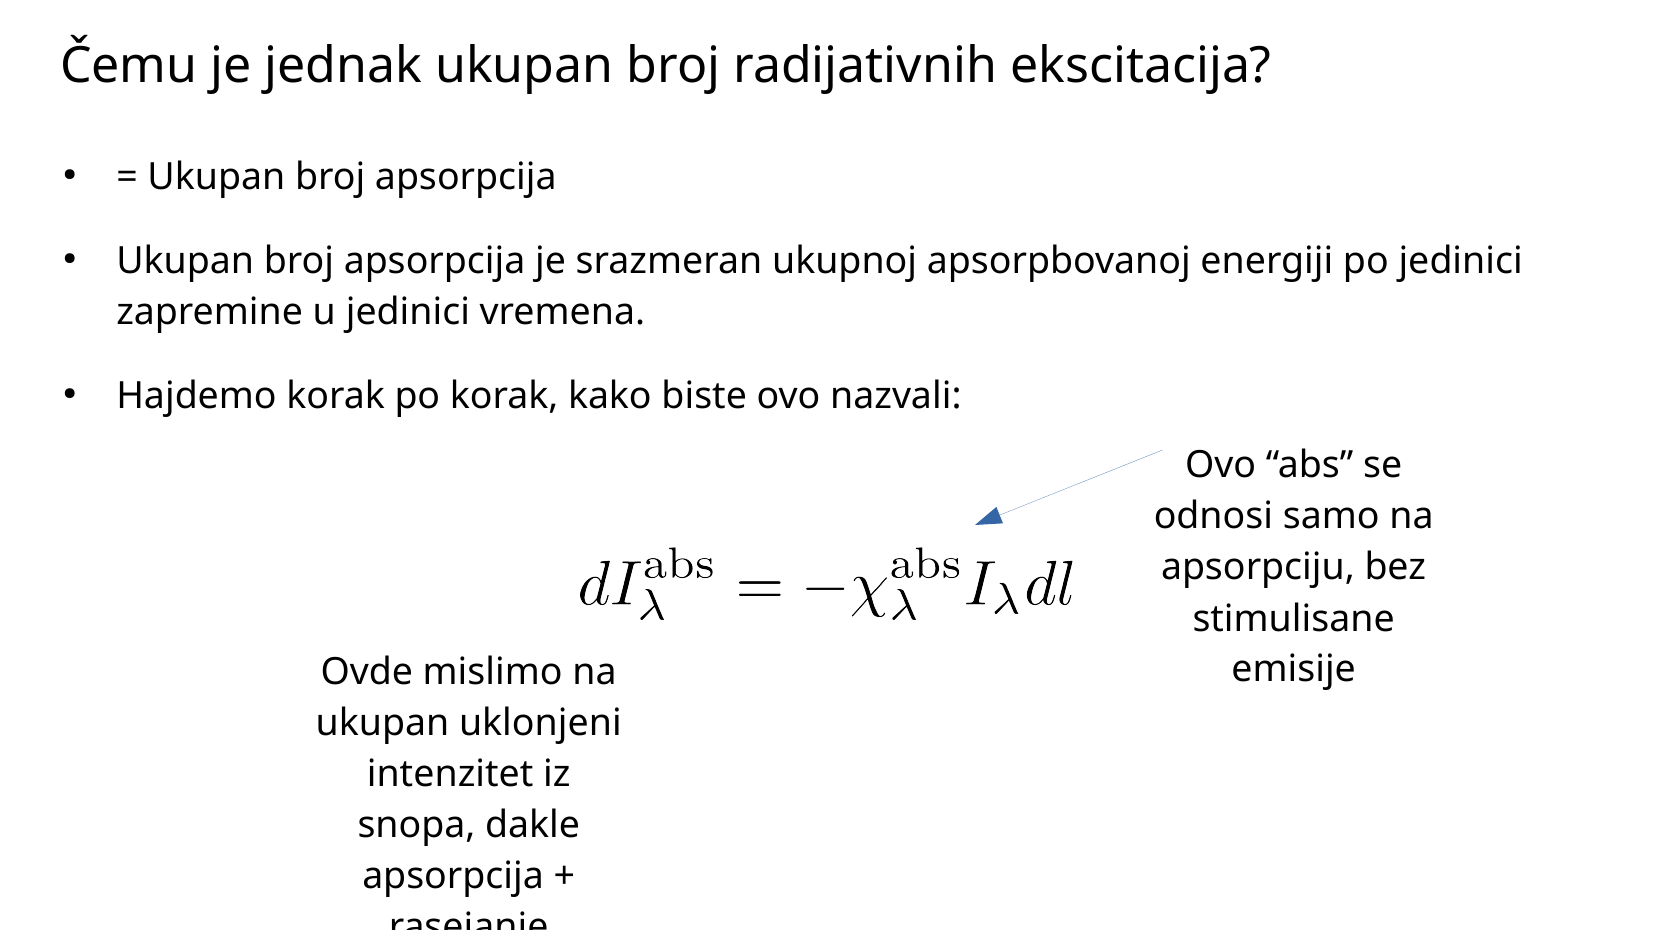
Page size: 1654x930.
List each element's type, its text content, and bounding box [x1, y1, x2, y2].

picture [580, 546, 1073, 620]
title Čemu je jednak ukupan broj radijativnih ekscitacija? [59, 13, 1648, 113]
text_box Ovde mislimo na ukupan uklonjeni intenzitet iz snopa, dakle apsorpcija + rasejanje [300, 637, 638, 920]
text_box Ovo “abs” se odnosi samo na apsorpciju, bez stimulisane emisije [1125, 430, 1463, 673]
list = Ukupan broj apsorpcija Ukupan broj apsorpcija je srazmeran ukupnoj apsorpbovanoj energiji po jedinici zapremine u jedinici vremena. Hajdemo korak po korak, kako biste ovo nazvali: [45, 149, 1635, 880]
